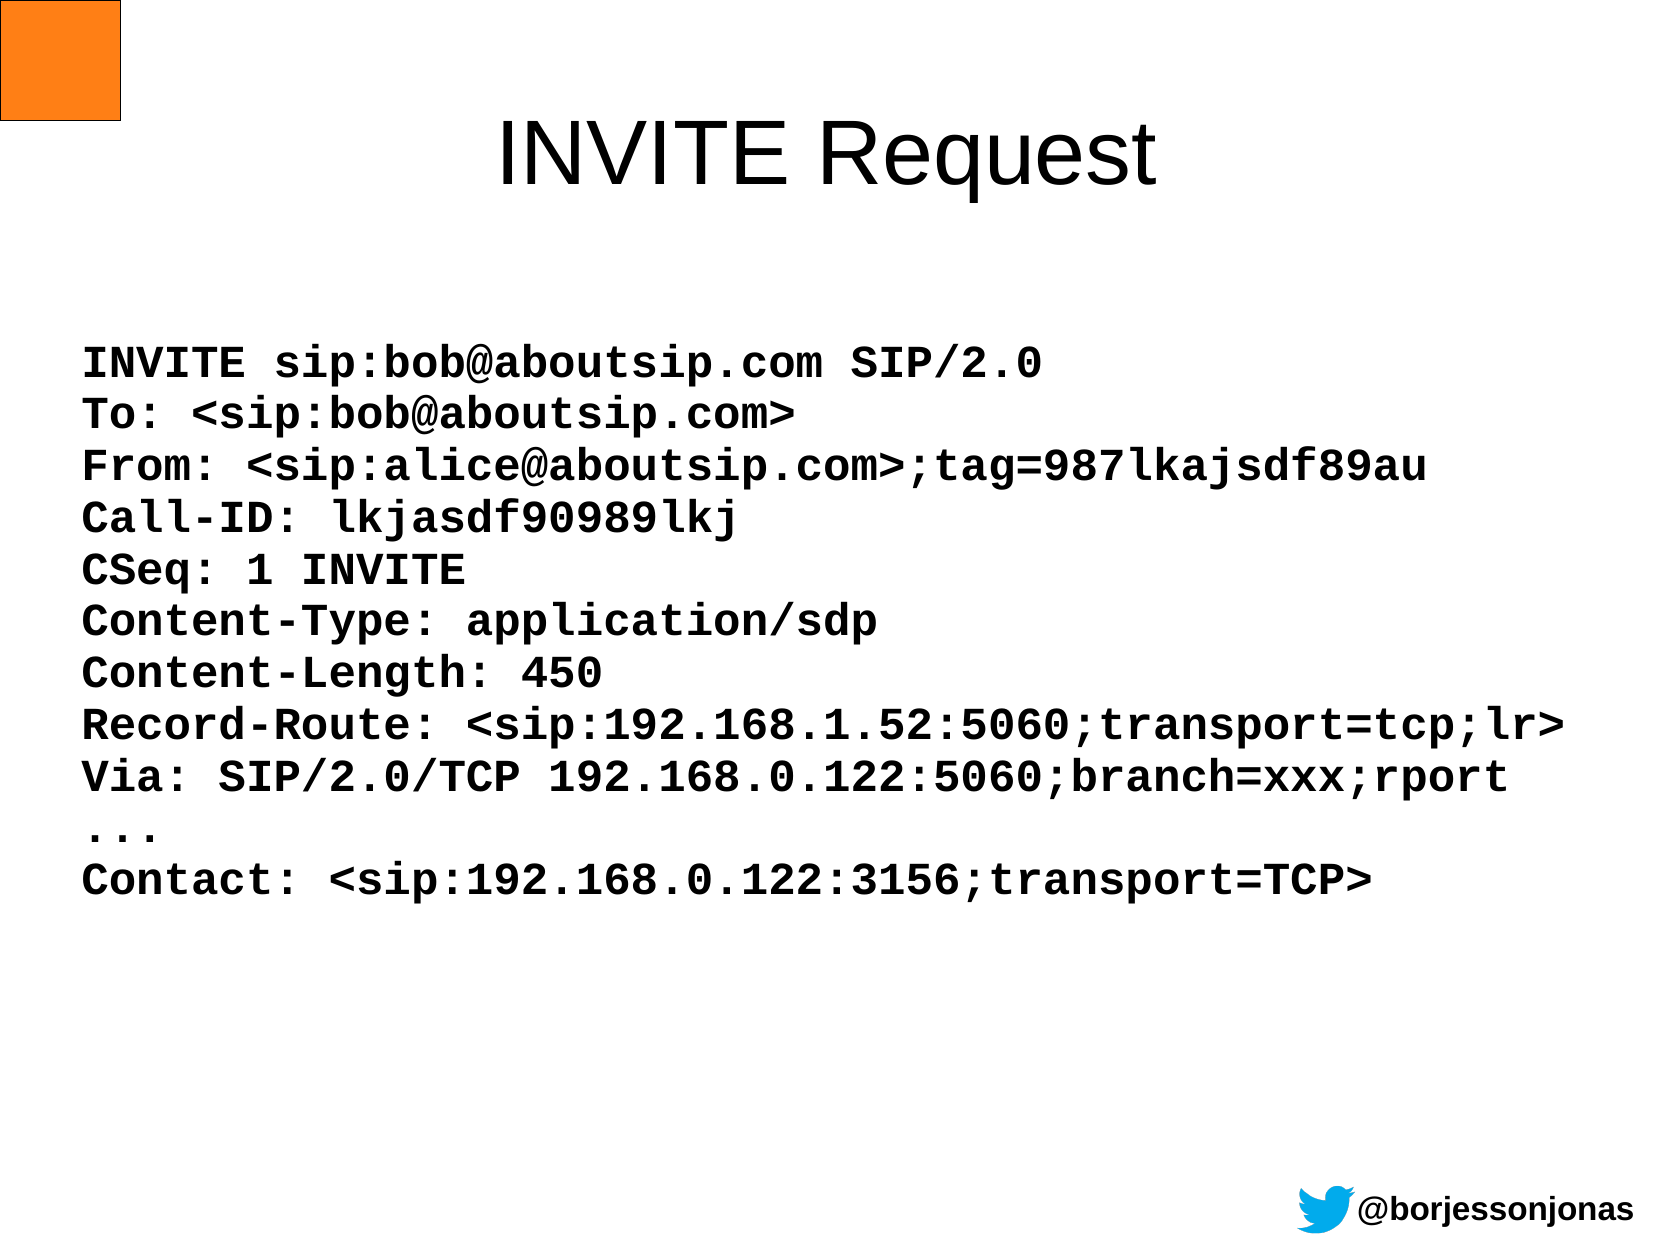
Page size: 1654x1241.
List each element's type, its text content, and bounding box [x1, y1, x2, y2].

title INVITE Request [82, 49, 1571, 257]
text_box INVITE sip:bob@aboutsip.com SIP/2.0 To: <sip:bob@aboutsip.com> From: <sip:alice@aboutsip.com>;tag=987lkajsdf89au Call-ID: lkjasdf90989lkj CSeq: 1 INVITE Content-Type: application/sdp Content-Length: 450 Record-Route: <sip:192.168.1.52:5060;transport=tcp;lr> Via: SIP/2.0/TCP 192.168.0.122:5060;branch=xxx;rport ... Contact: <sip:192.168.0.122:3156;transport=TCP> [81, 339, 1596, 979]
picture [1277, 1160, 1375, 1241]
